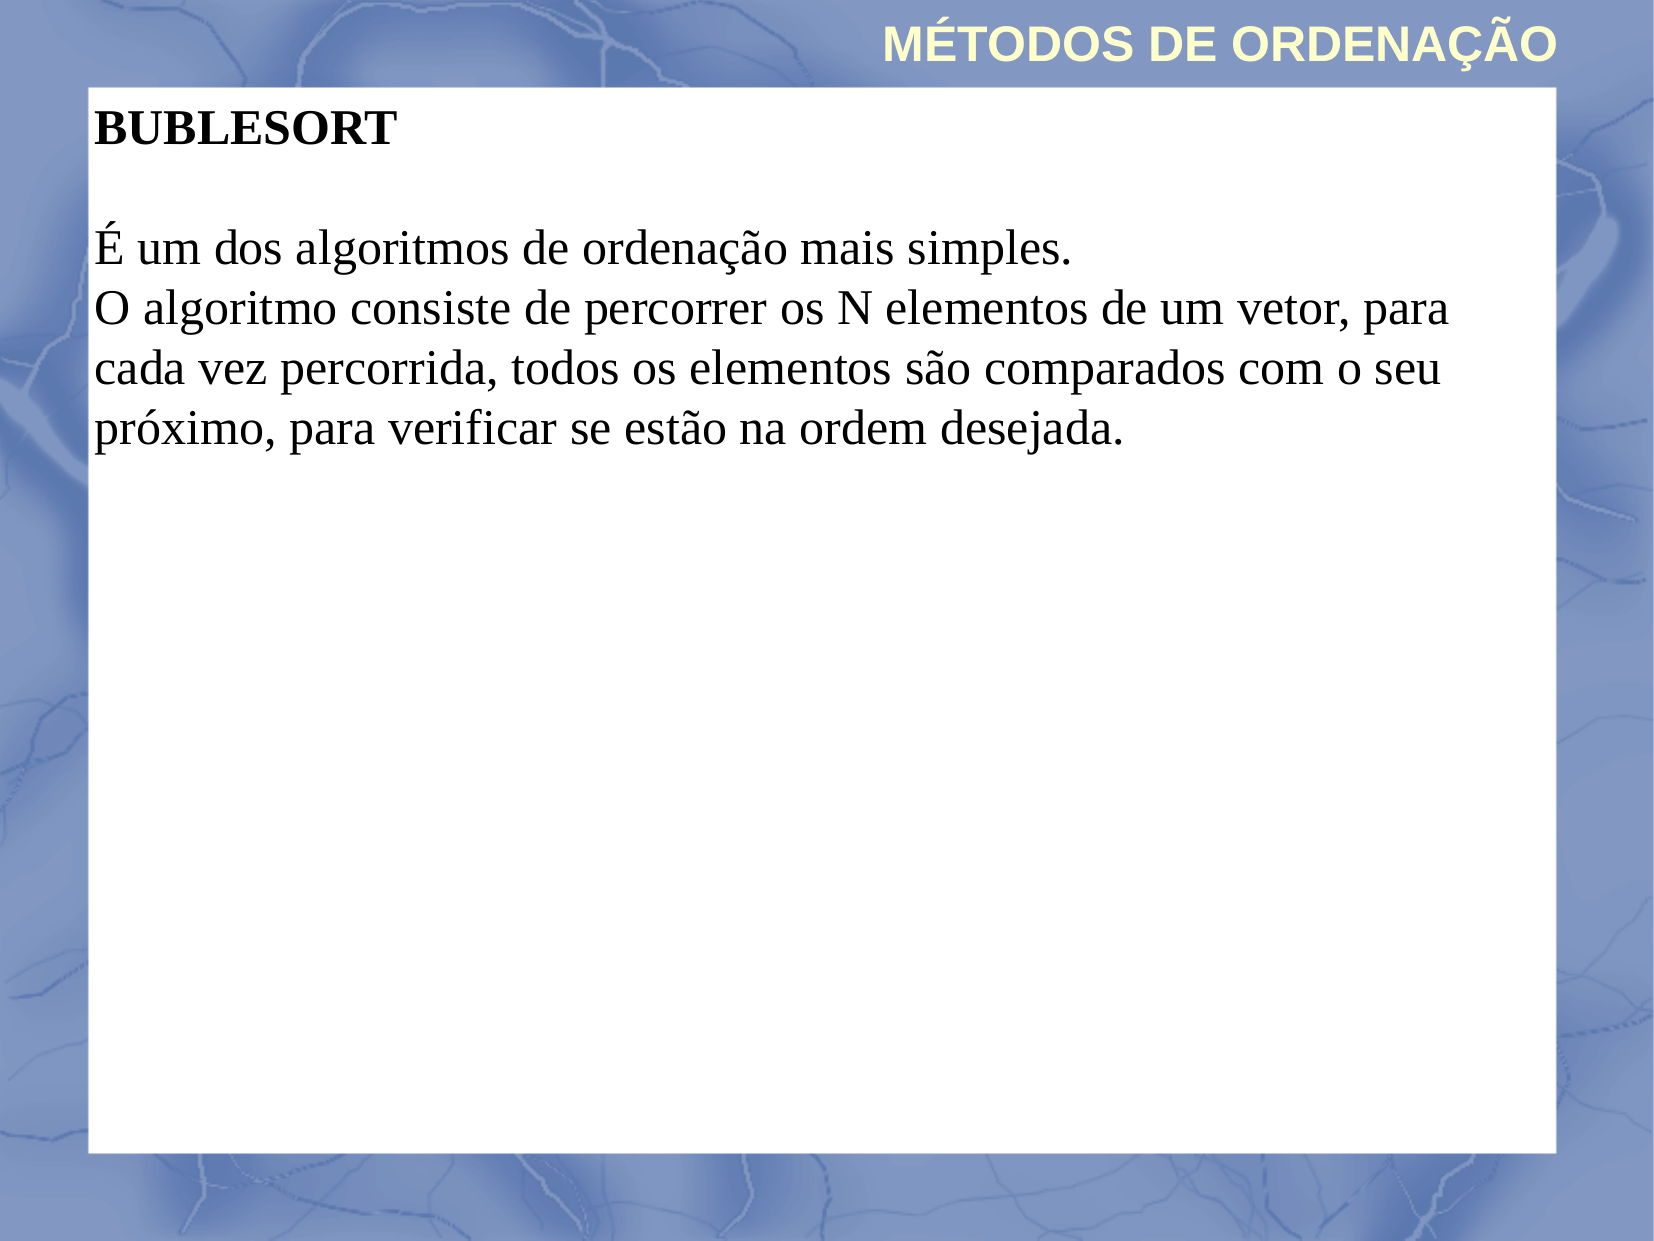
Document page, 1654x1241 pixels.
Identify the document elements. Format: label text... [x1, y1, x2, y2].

text_box BUBLESORT É um dos algoritmos de ordenação mais simples. O algoritmo consiste de percorrer os N elementos de um vetor, para cada vez percorrida, todos os elementos são comparados com o seu próximo, para verificar se estão na ordem desejada. [94, 94, 1548, 1146]
text_box MÉTODOS DE ORDENAÇÃO [141, 0, 1559, 83]
picture [0, 0, 1654, 1241]
